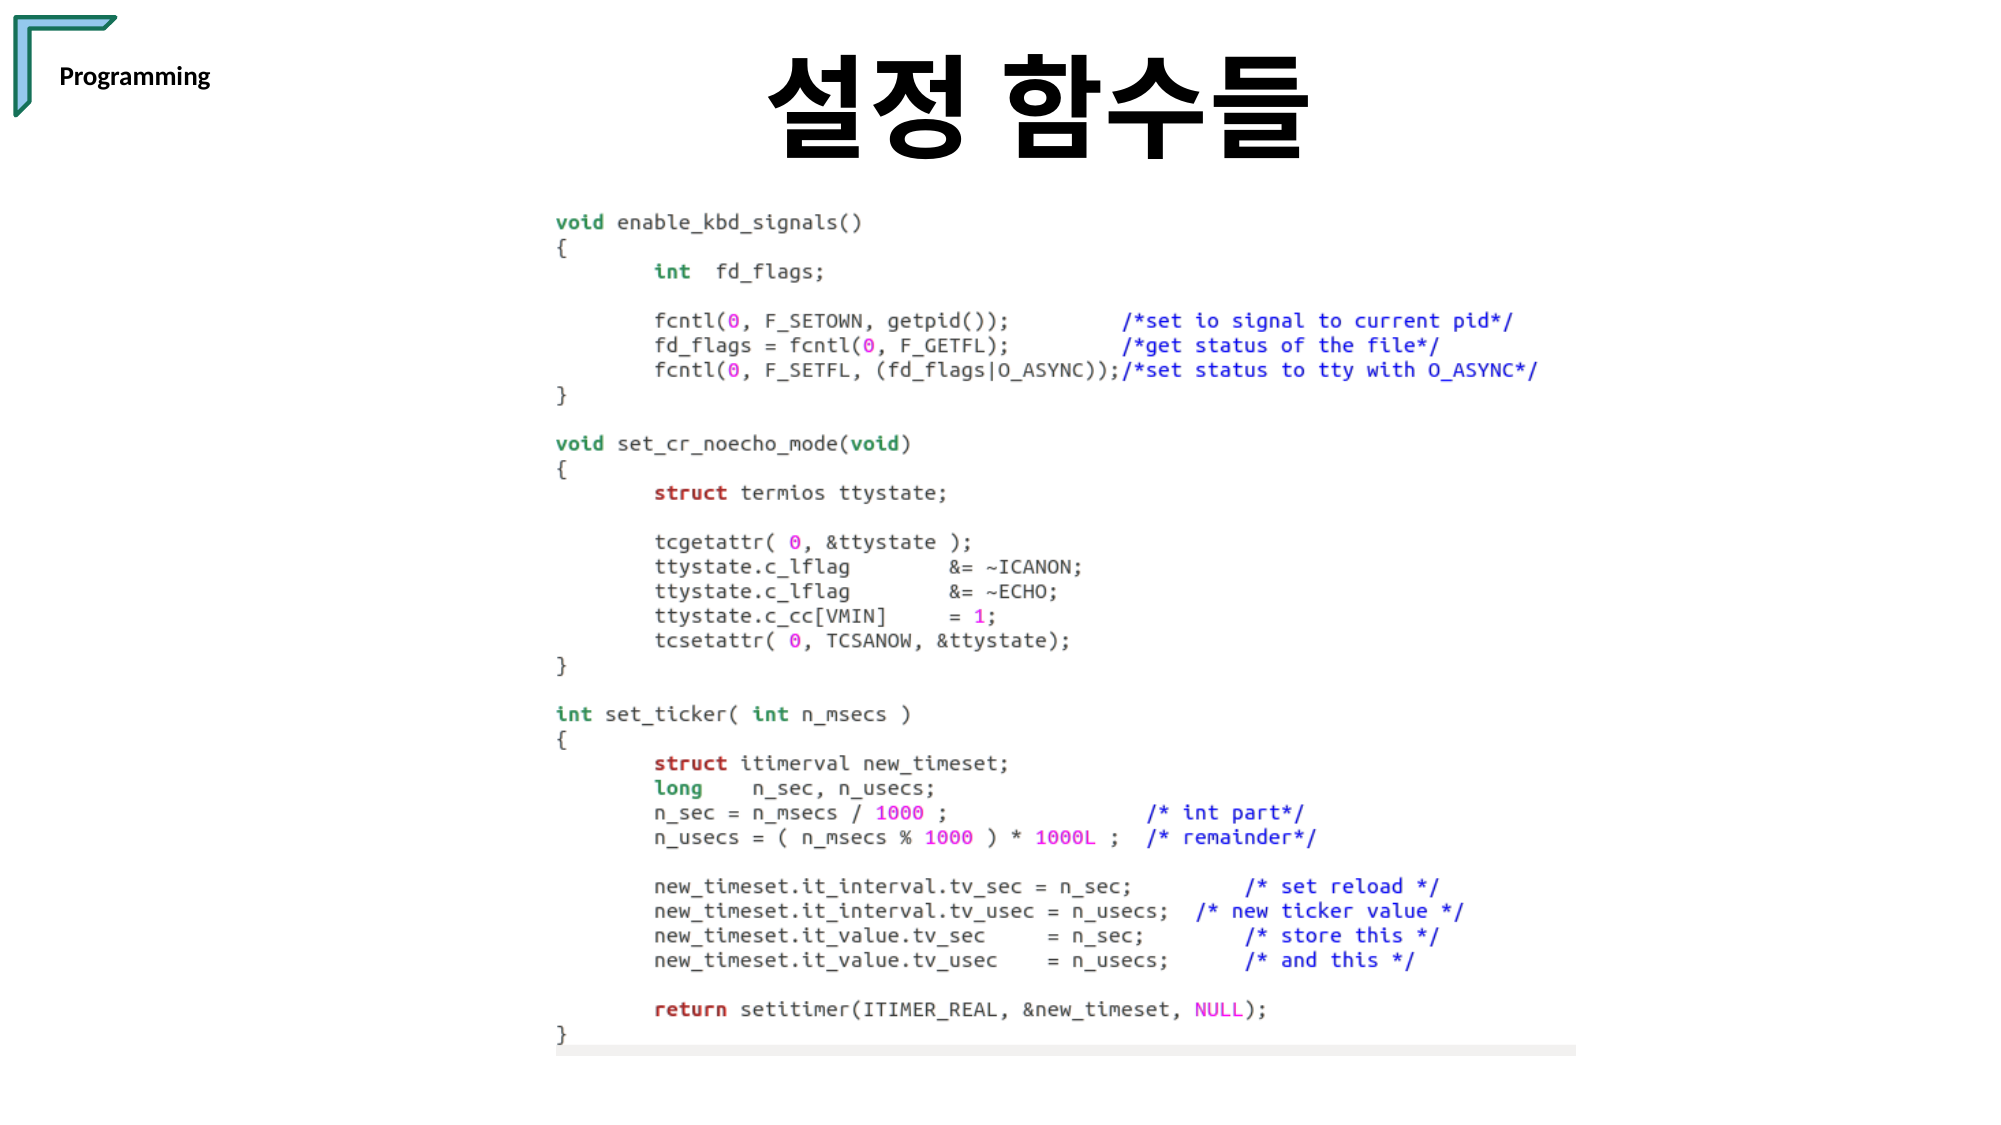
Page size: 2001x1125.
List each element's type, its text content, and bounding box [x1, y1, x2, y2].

text_box Programming [44, 51, 285, 164]
picture [556, 209, 1576, 1056]
text_box 설정 함수들 [749, 29, 1844, 180]
text_box [15, 17, 116, 116]
